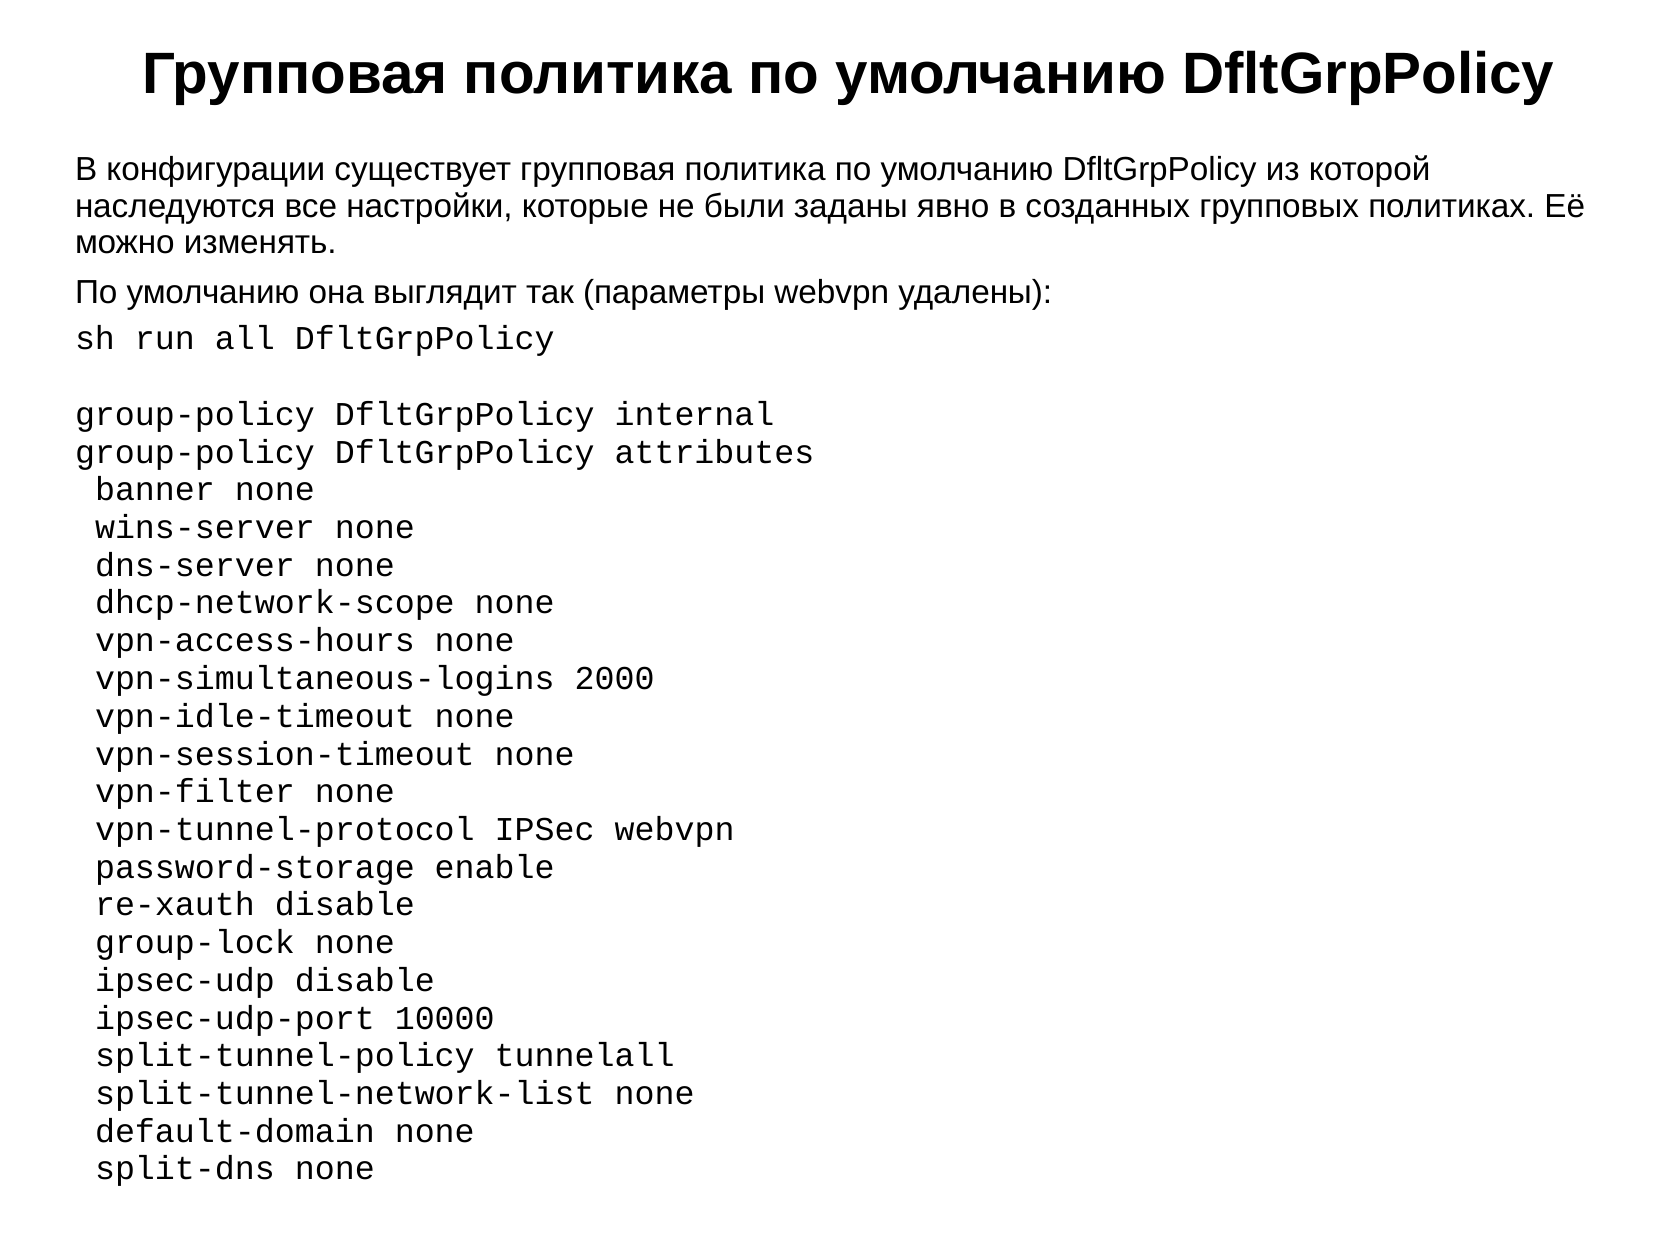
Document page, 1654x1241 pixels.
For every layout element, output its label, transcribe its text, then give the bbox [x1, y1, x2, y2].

list В конфигурации существует групповая политика по умолчанию DfltGrpPolicy из которой наследуются все настройки, которые не были заданы явно в созданных групповых политиках. Её можно изменять. По умолчанию она выглядит так (параметры webvpn удалены): sh run all DfltGrpPolicy group-policy DfltGrpPolicy internal group-policy DfltGrpPolicy attributes banner none wins-server none dns-server none dhcp-network-scope none vpn-access-hours none vpn-simultaneous-logins 2000 vpn-idle-timeout none vpn-session-timeout none vpn-filter none vpn-tunnel-protocol IPSec webvpn password-storage enable re-xauth disable group-lock none ipsec-udp disable ipsec-udp-port 10000 split-tunnel-policy tunnelall split-tunnel-network-list none default-domain none split-dns none [75, 150, 1613, 1209]
text_box Групповая политика по умолчанию DfltGrpPolicy [64, 37, 1613, 113]
